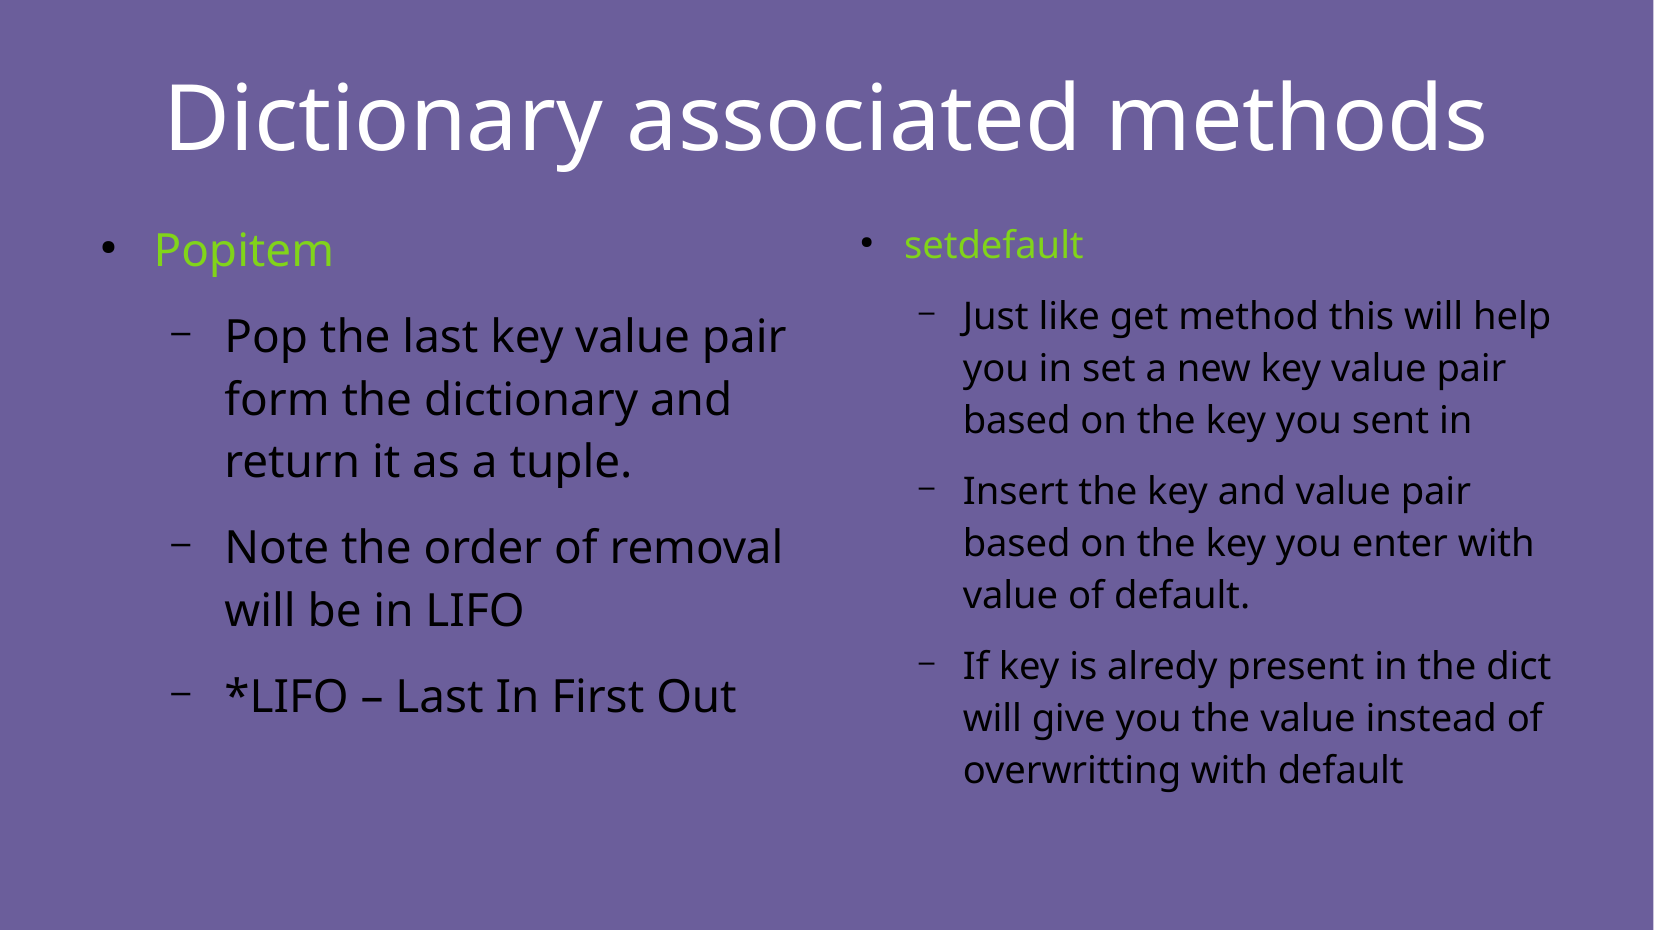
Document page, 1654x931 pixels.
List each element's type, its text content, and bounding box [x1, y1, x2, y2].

list setdefault Just like get method this will help you in set a new key value pair based on the key you sent in Insert the key and value pair based on the key you enter with value of default. If key is alredy present in the dict will give you the value instead of overwritting with default [845, 217, 1572, 863]
list Popitem Pop the last key value pair form the dictionary and return it as a tuple. Note the order of removal will be in LIFO *LIFO – Last In First Out [82, 217, 809, 758]
title Dictionary associated methods [82, 37, 1571, 193]
